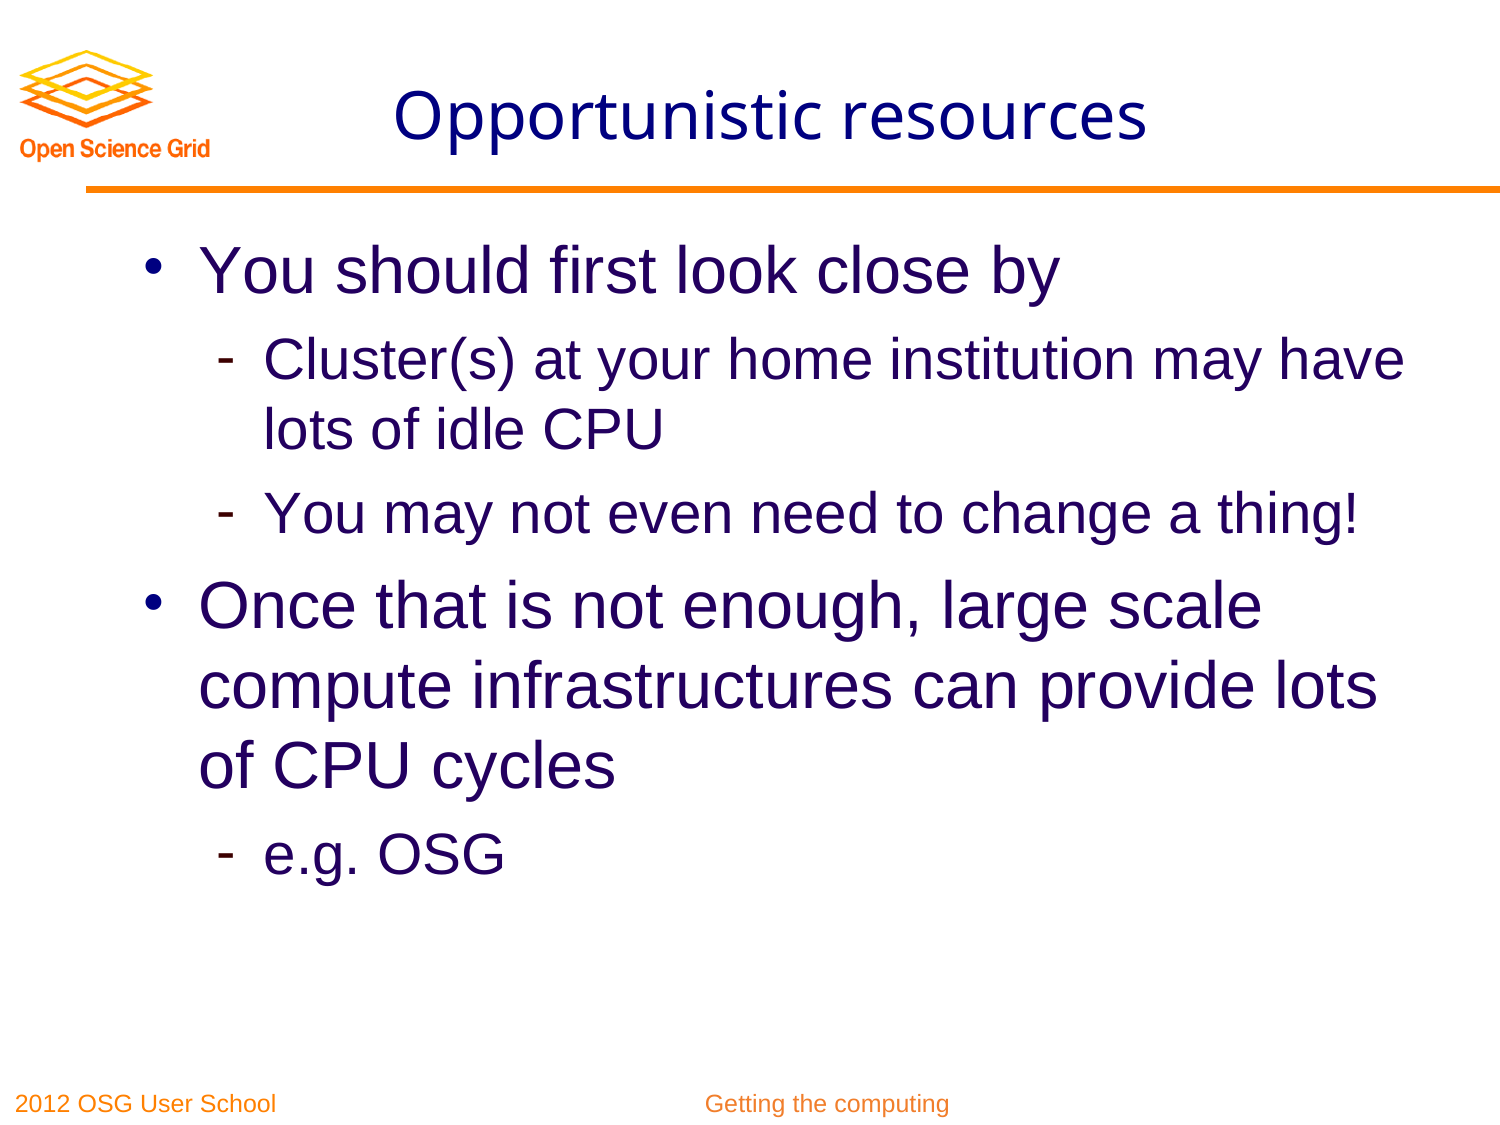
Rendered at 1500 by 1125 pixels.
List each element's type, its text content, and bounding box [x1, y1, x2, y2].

picture [0, 27, 201, 179]
list You should first look close by Cluster(s) at your home institution may have lots of idle CPU You may not even need to change a thing! Once that is not enough, large scale compute infrastructures can provide lots of CPU cycles e.g. OSG [127, 218, 1448, 962]
title Opportunistic resources [201, 18, 1342, 207]
